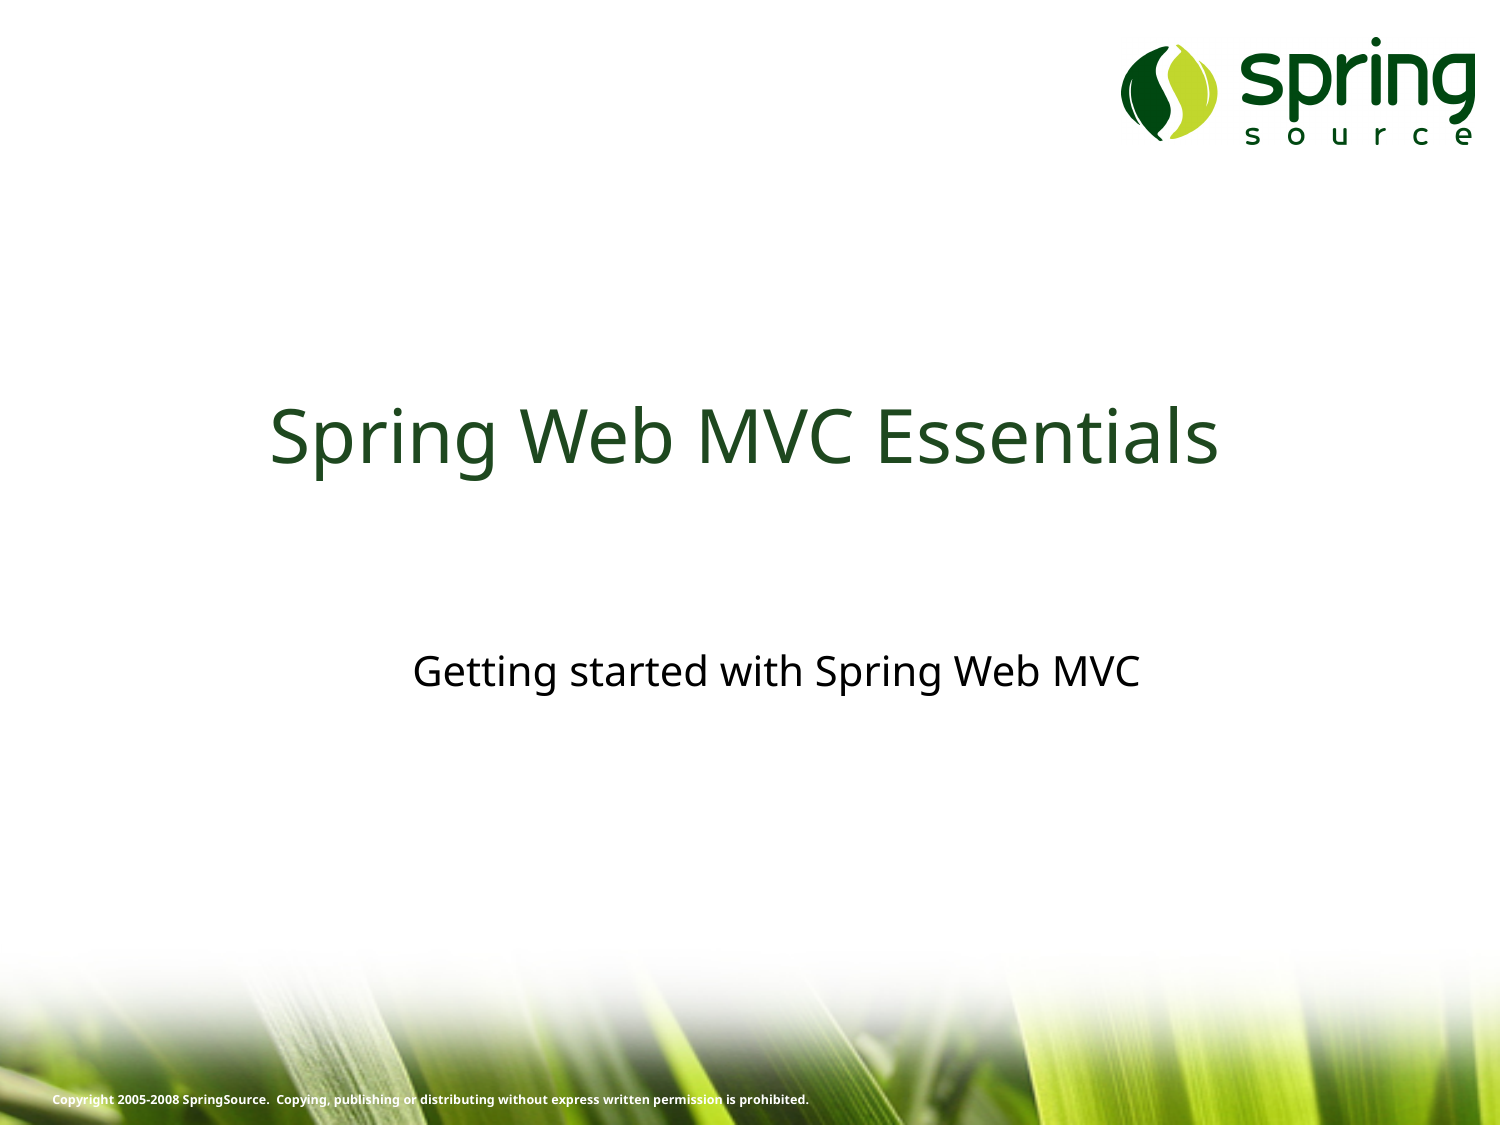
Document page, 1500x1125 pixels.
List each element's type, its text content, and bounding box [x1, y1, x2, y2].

subtitle Getting started with Spring Web MVC [214, 499, 1265, 788]
picture [1121, 37, 1475, 145]
title Spring Web MVC Essentials [107, 340, 1383, 529]
picture [0, 944, 1500, 1125]
